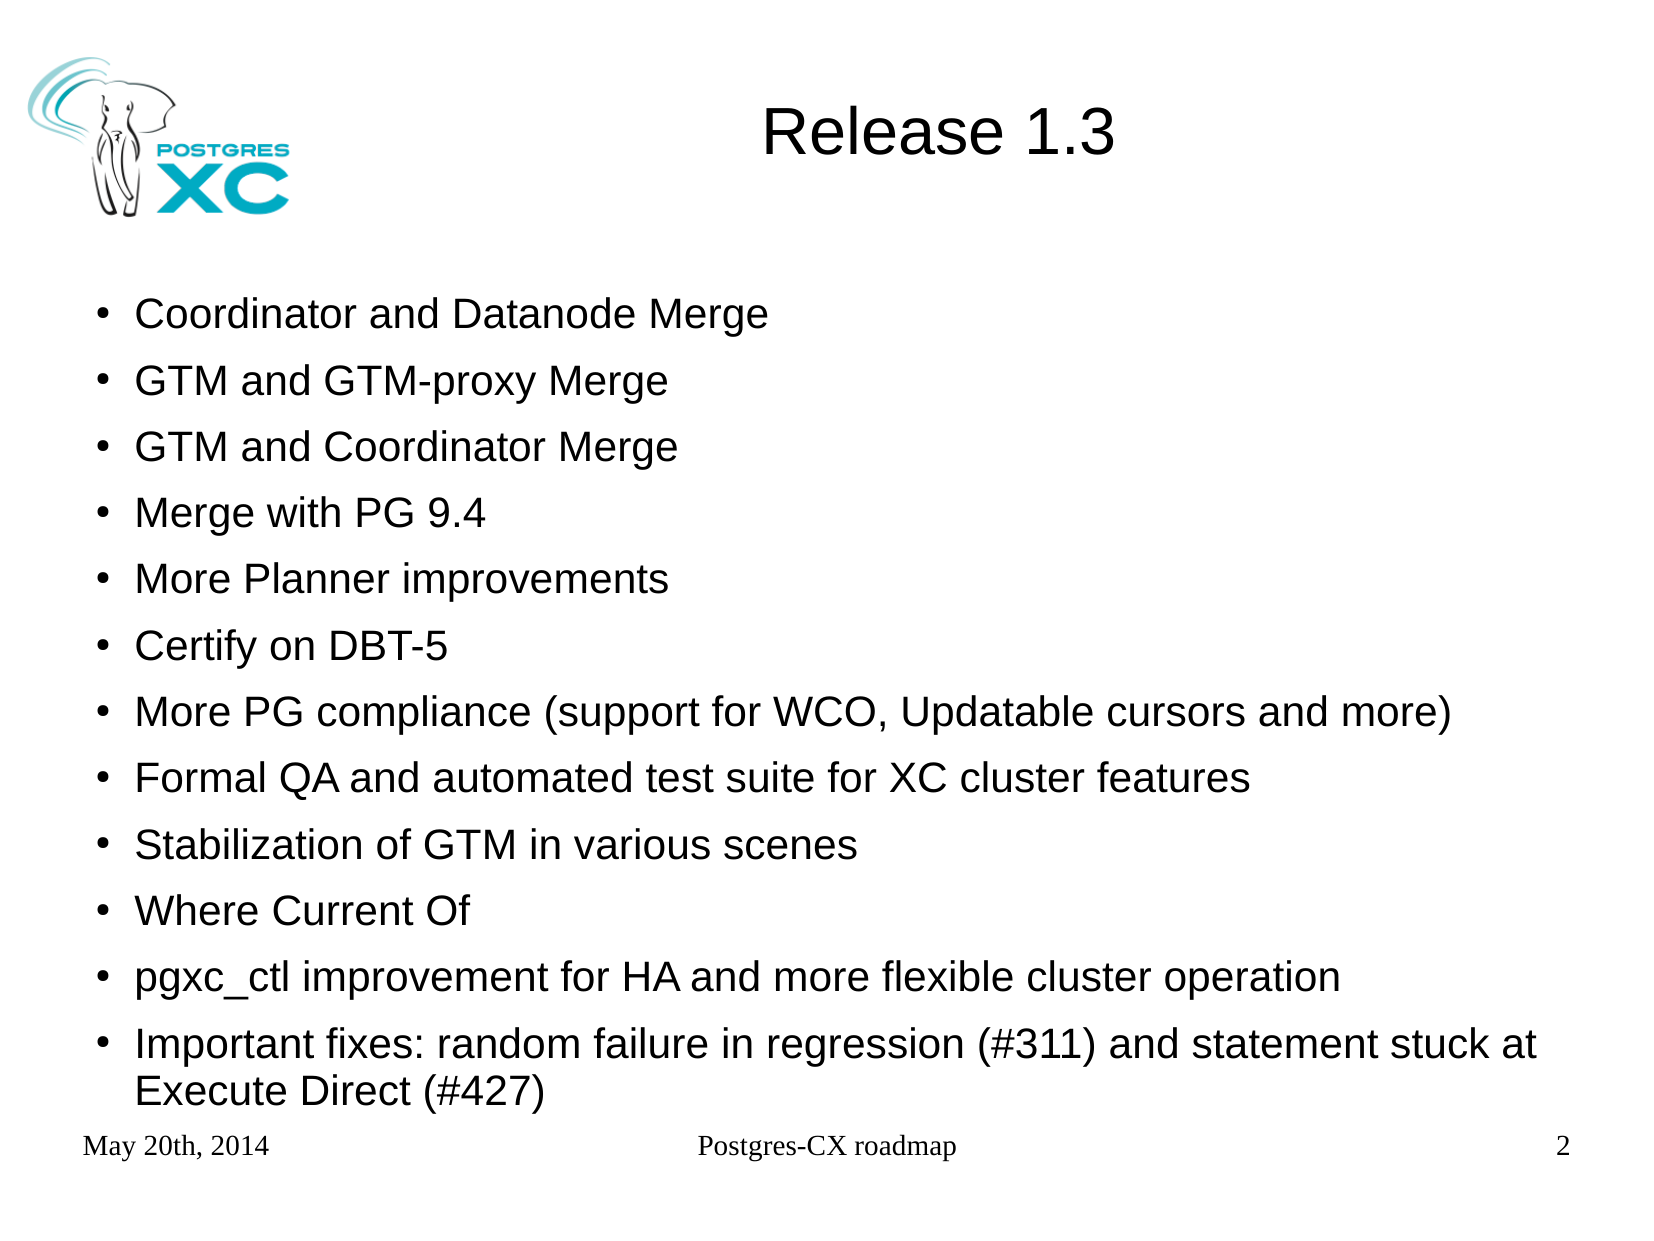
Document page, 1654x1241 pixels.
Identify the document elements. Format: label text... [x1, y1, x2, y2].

picture [23, 52, 301, 225]
title Release 1.3 [307, 49, 1571, 213]
list Coordinator and Datanode Merge GTM and GTM-proxy Merge GTM and Coordinator Merge Merge with PG 9.4 More Planner improvements Certify on DBT-5 More PG compliance (support for WCO, Updatable cursors and more) Formal QA and automated test suite for XC cluster features Stabilization of GTM in various scenes Where Current Of pgxc_ctl improvement for HA and more flexible cluster operation Important fixes: random failure in regression (#311) and statement stuck at Execute Direct (#427) [82, 290, 1571, 1123]
